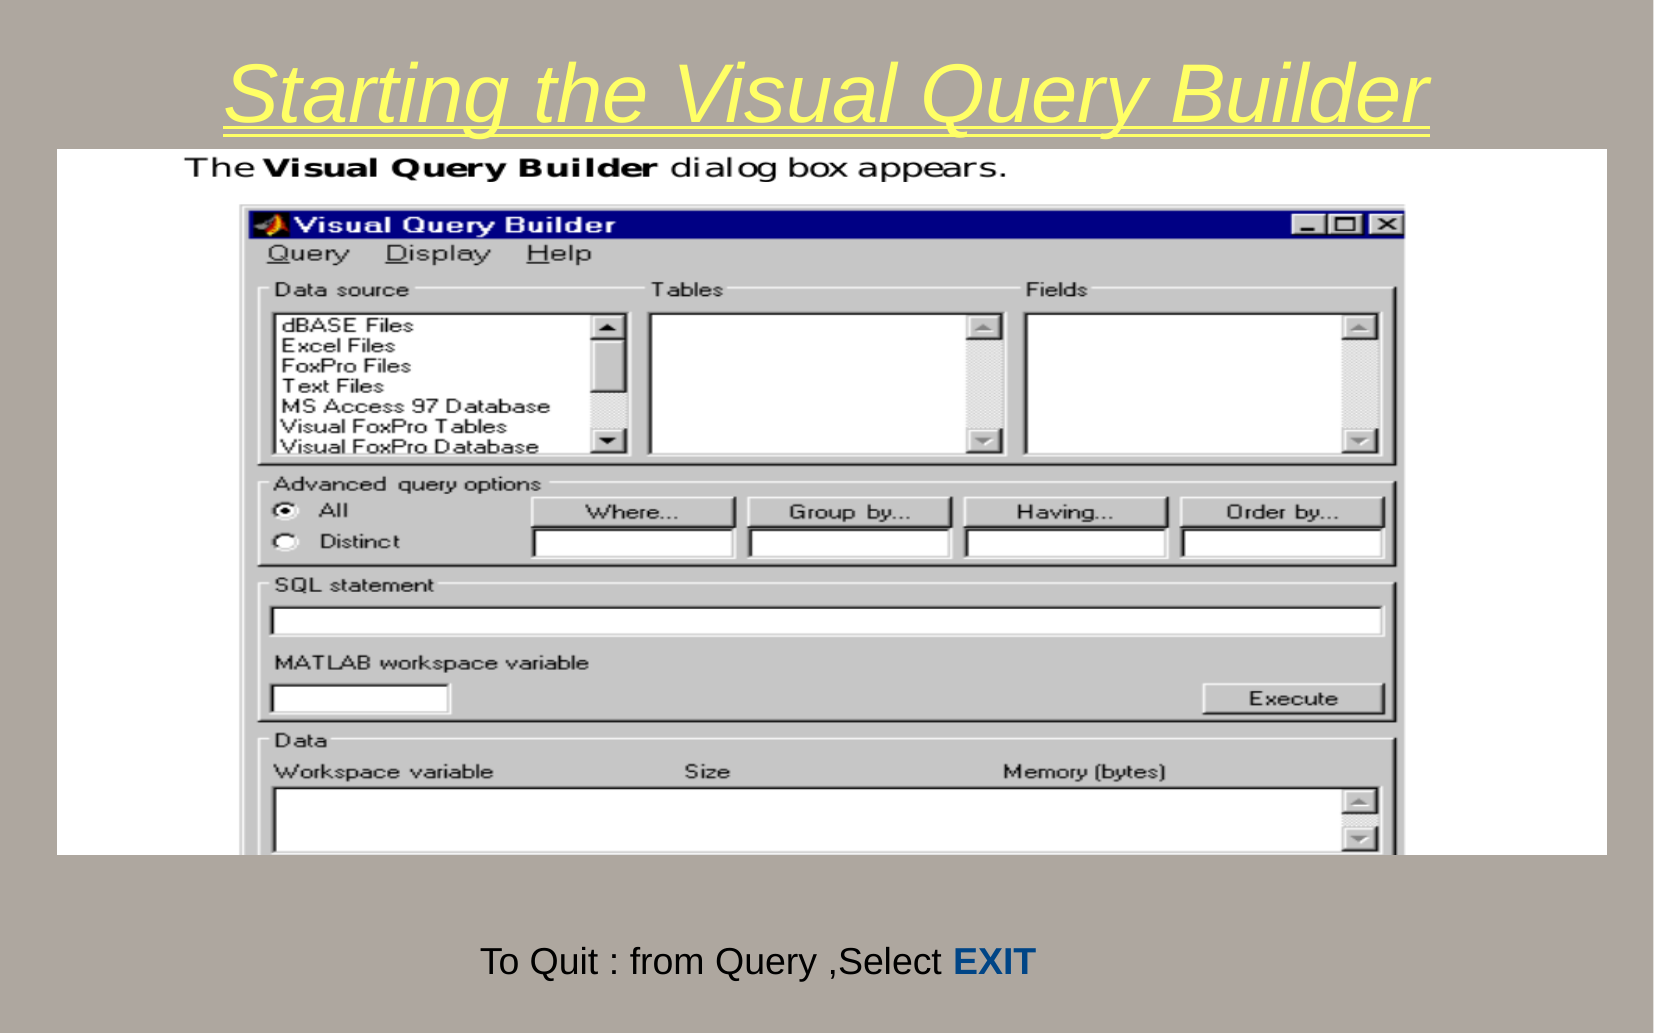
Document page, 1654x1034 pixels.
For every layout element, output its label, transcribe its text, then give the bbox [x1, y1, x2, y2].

title Starting the Visual Query Builder [82, 7, 1571, 149]
text_box To Quit : from Query ,Select EXIT [465, 933, 1052, 991]
picture [57, 149, 1607, 856]
